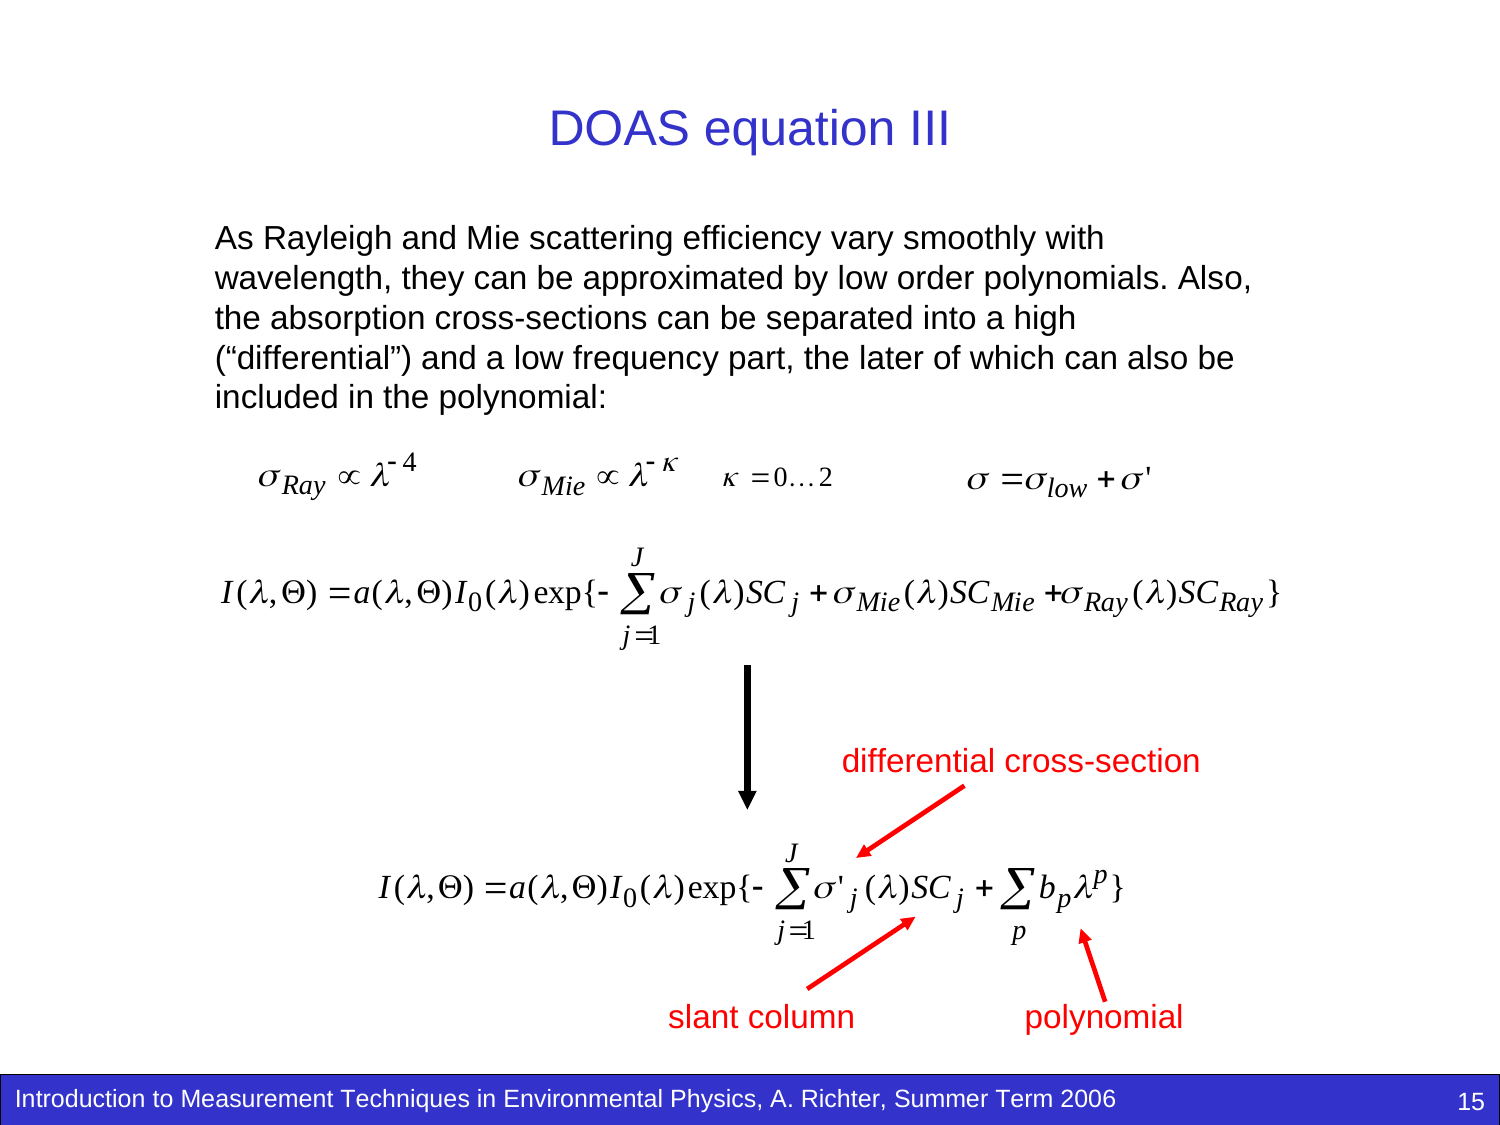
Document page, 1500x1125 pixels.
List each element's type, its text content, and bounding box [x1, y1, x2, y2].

chart [372, 834, 1128, 953]
text_box DOAS equation III [0, 87, 1500, 163]
chart [253, 444, 423, 509]
text_box differential cross-section [809, 731, 1235, 788]
chart [717, 460, 839, 495]
chart [962, 455, 1157, 506]
text_box slant column [608, 987, 916, 1044]
chart [214, 538, 1286, 657]
text_box As Rayleigh and Mie scattering efficiency vary smoothly with wavelength, they can be approximated by low order polynomials. Also, the absorption cross-sections can be separated into a high (“differential”) and a low frequency part, the later of which can also be included in the polynomial: [199, 208, 1275, 374]
text_box polynomial [950, 987, 1258, 1044]
chart [513, 444, 686, 504]
